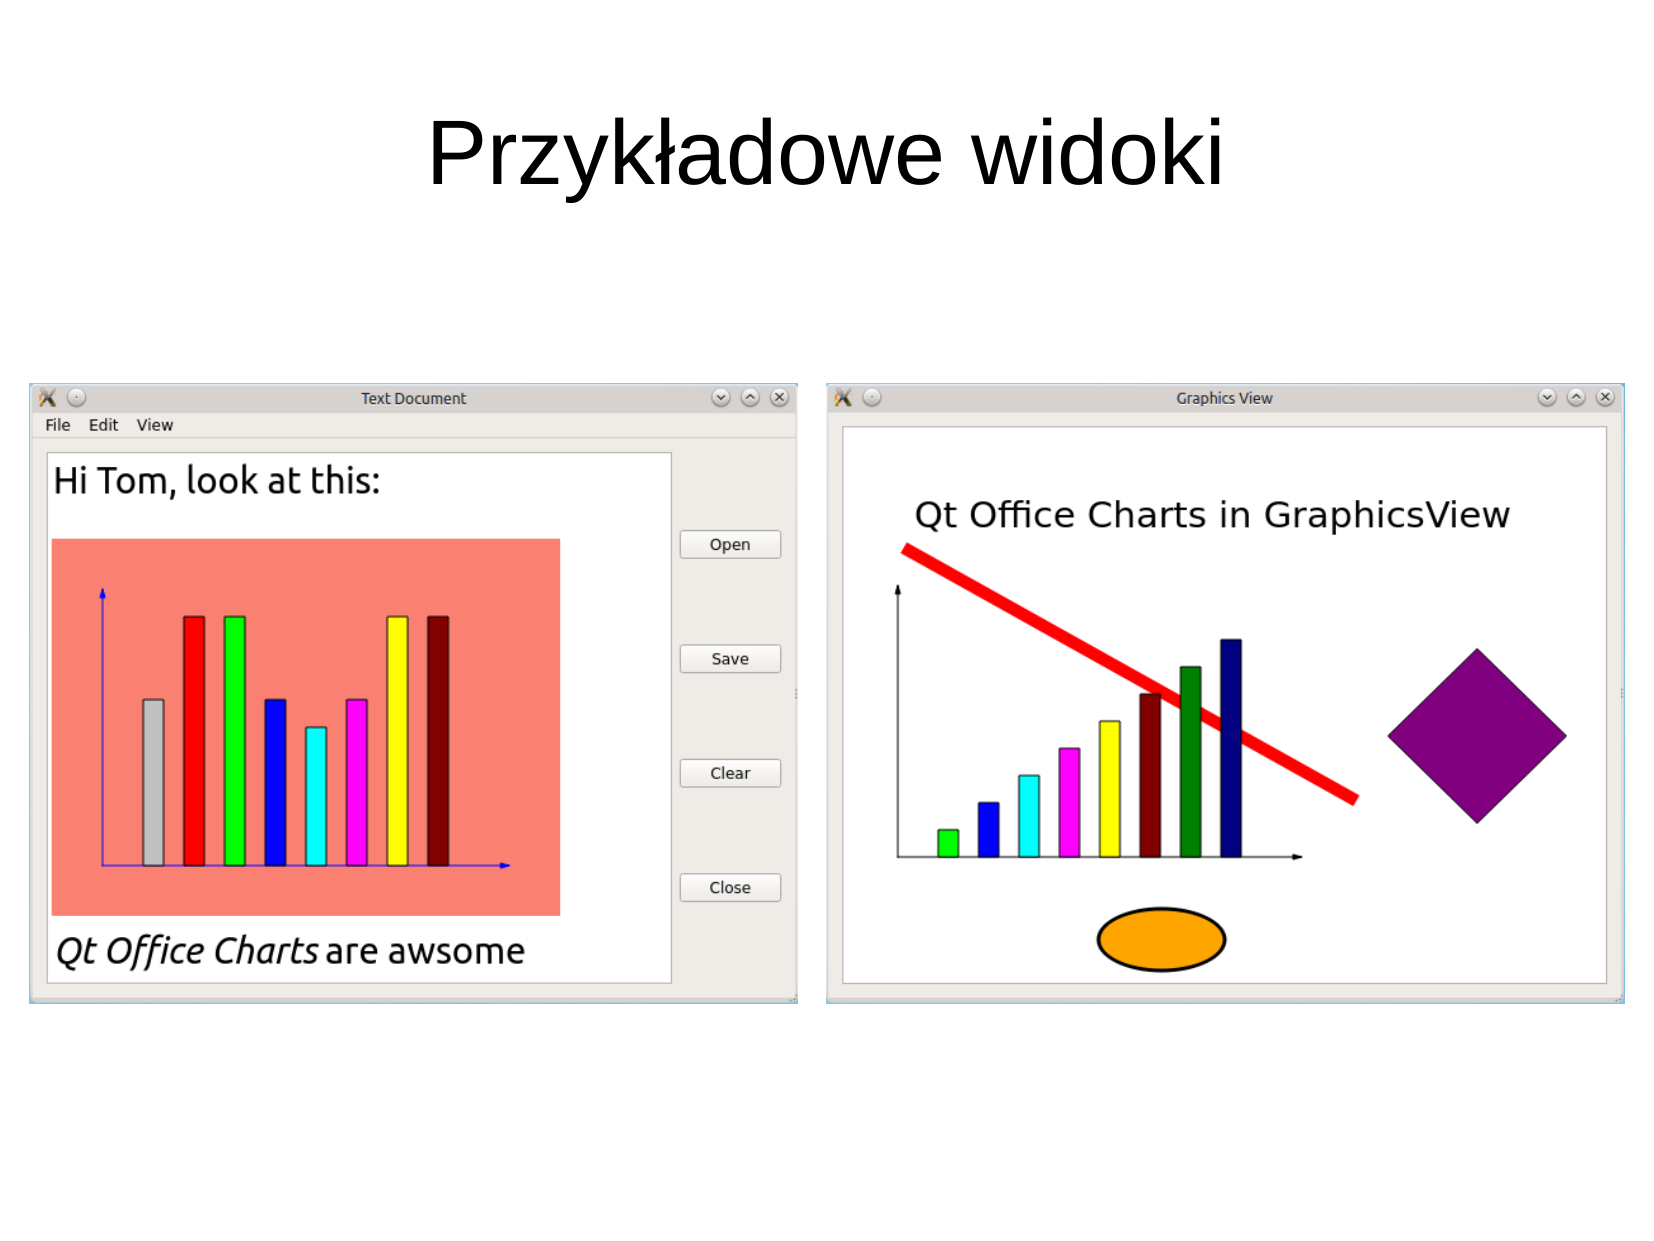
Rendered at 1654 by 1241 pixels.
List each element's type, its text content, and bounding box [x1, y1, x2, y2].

title Przykładowe widoki [82, 49, 1571, 257]
picture [0, 0, 1654, 1241]
